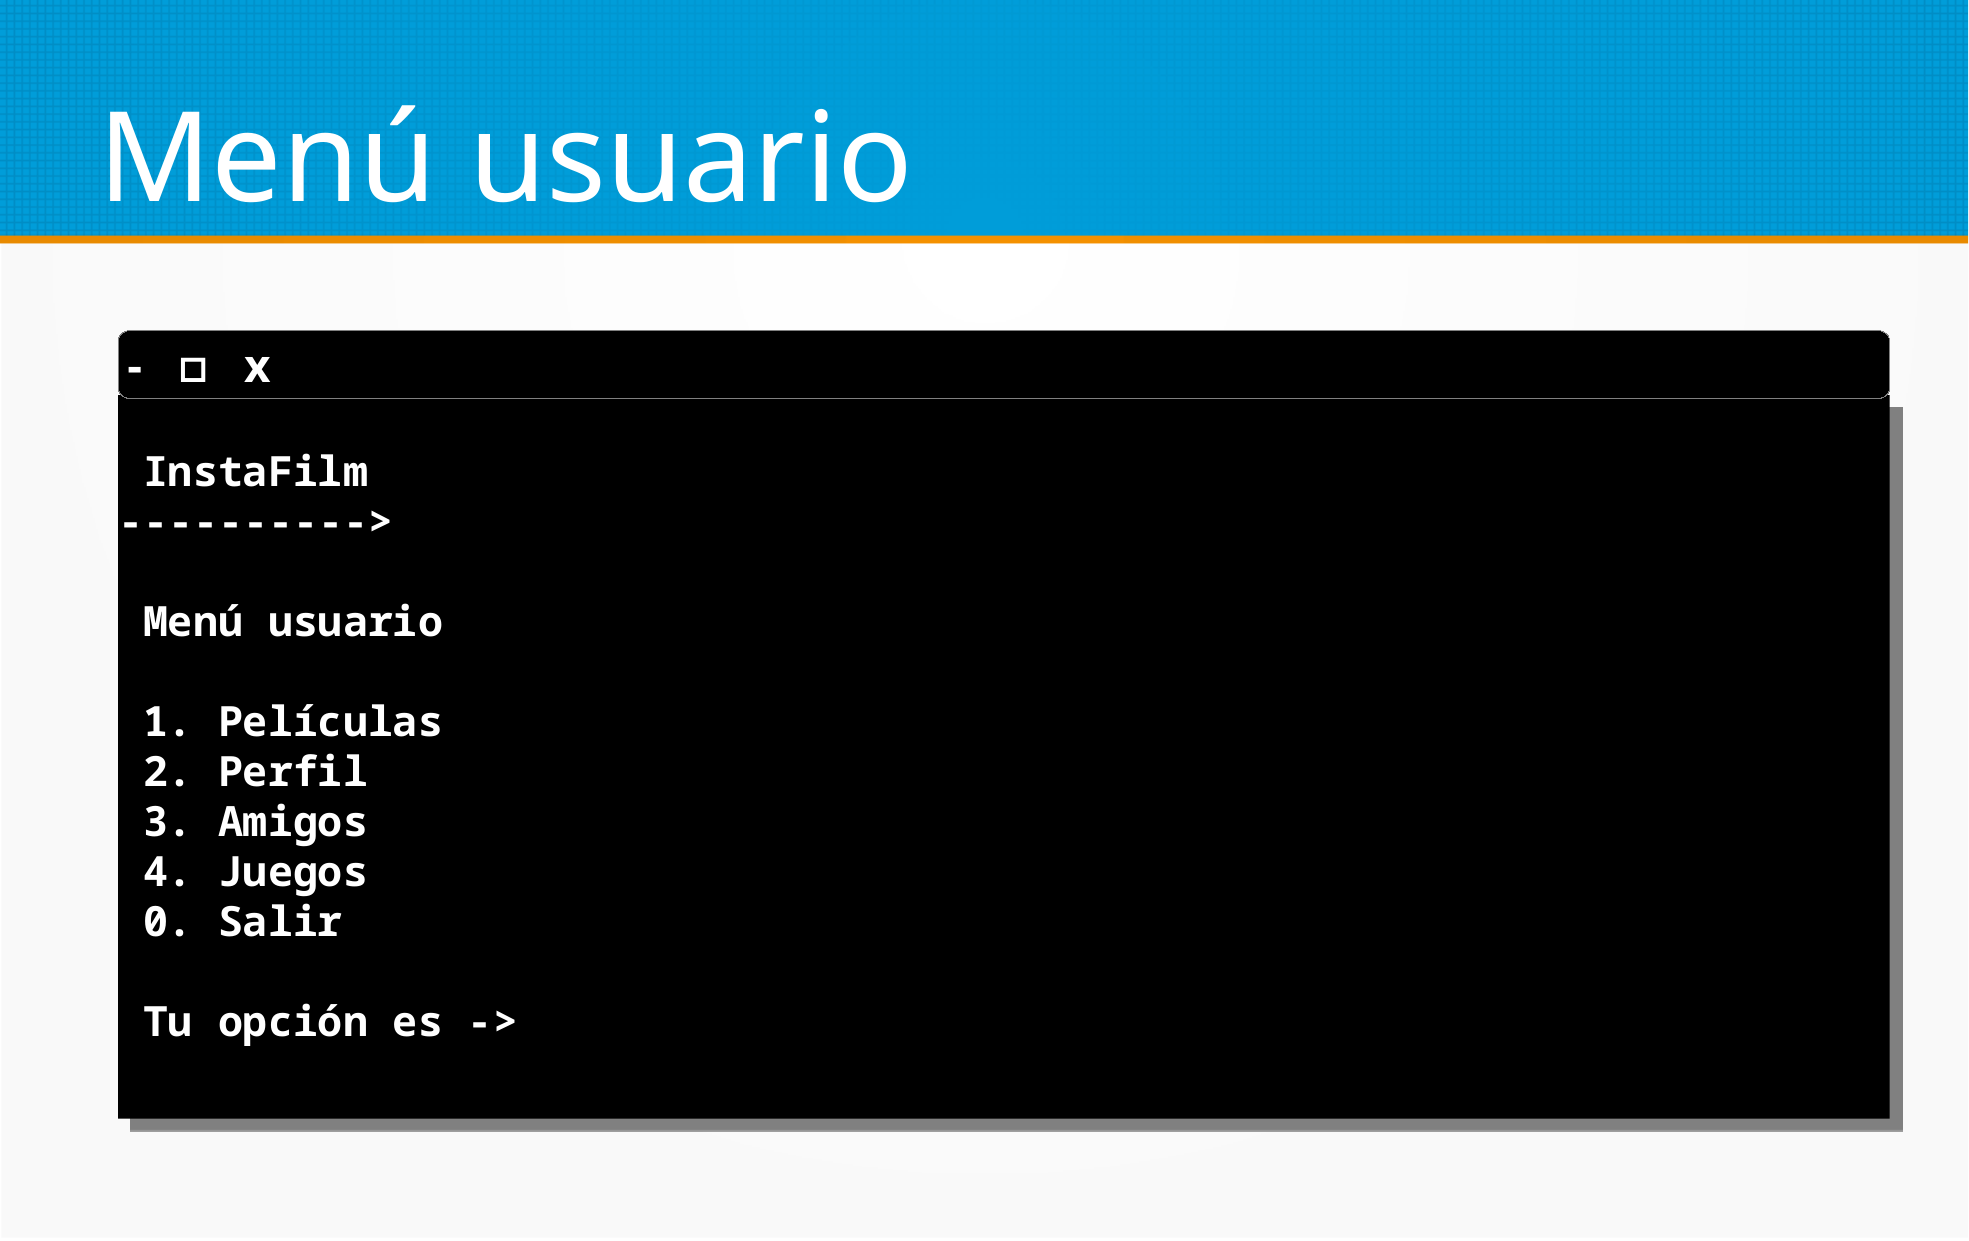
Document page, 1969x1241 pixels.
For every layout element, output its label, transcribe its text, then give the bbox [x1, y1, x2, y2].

text_box InstaFilm ----------> Menú usuario 1. Películas 2. Perfil 3. Amigos 4. Juegos 0. Salir Tu opción es -> [118, 395, 1890, 1119]
text_box - □ x [118, 330, 1890, 399]
title Menú usuario [98, 19, 1870, 227]
